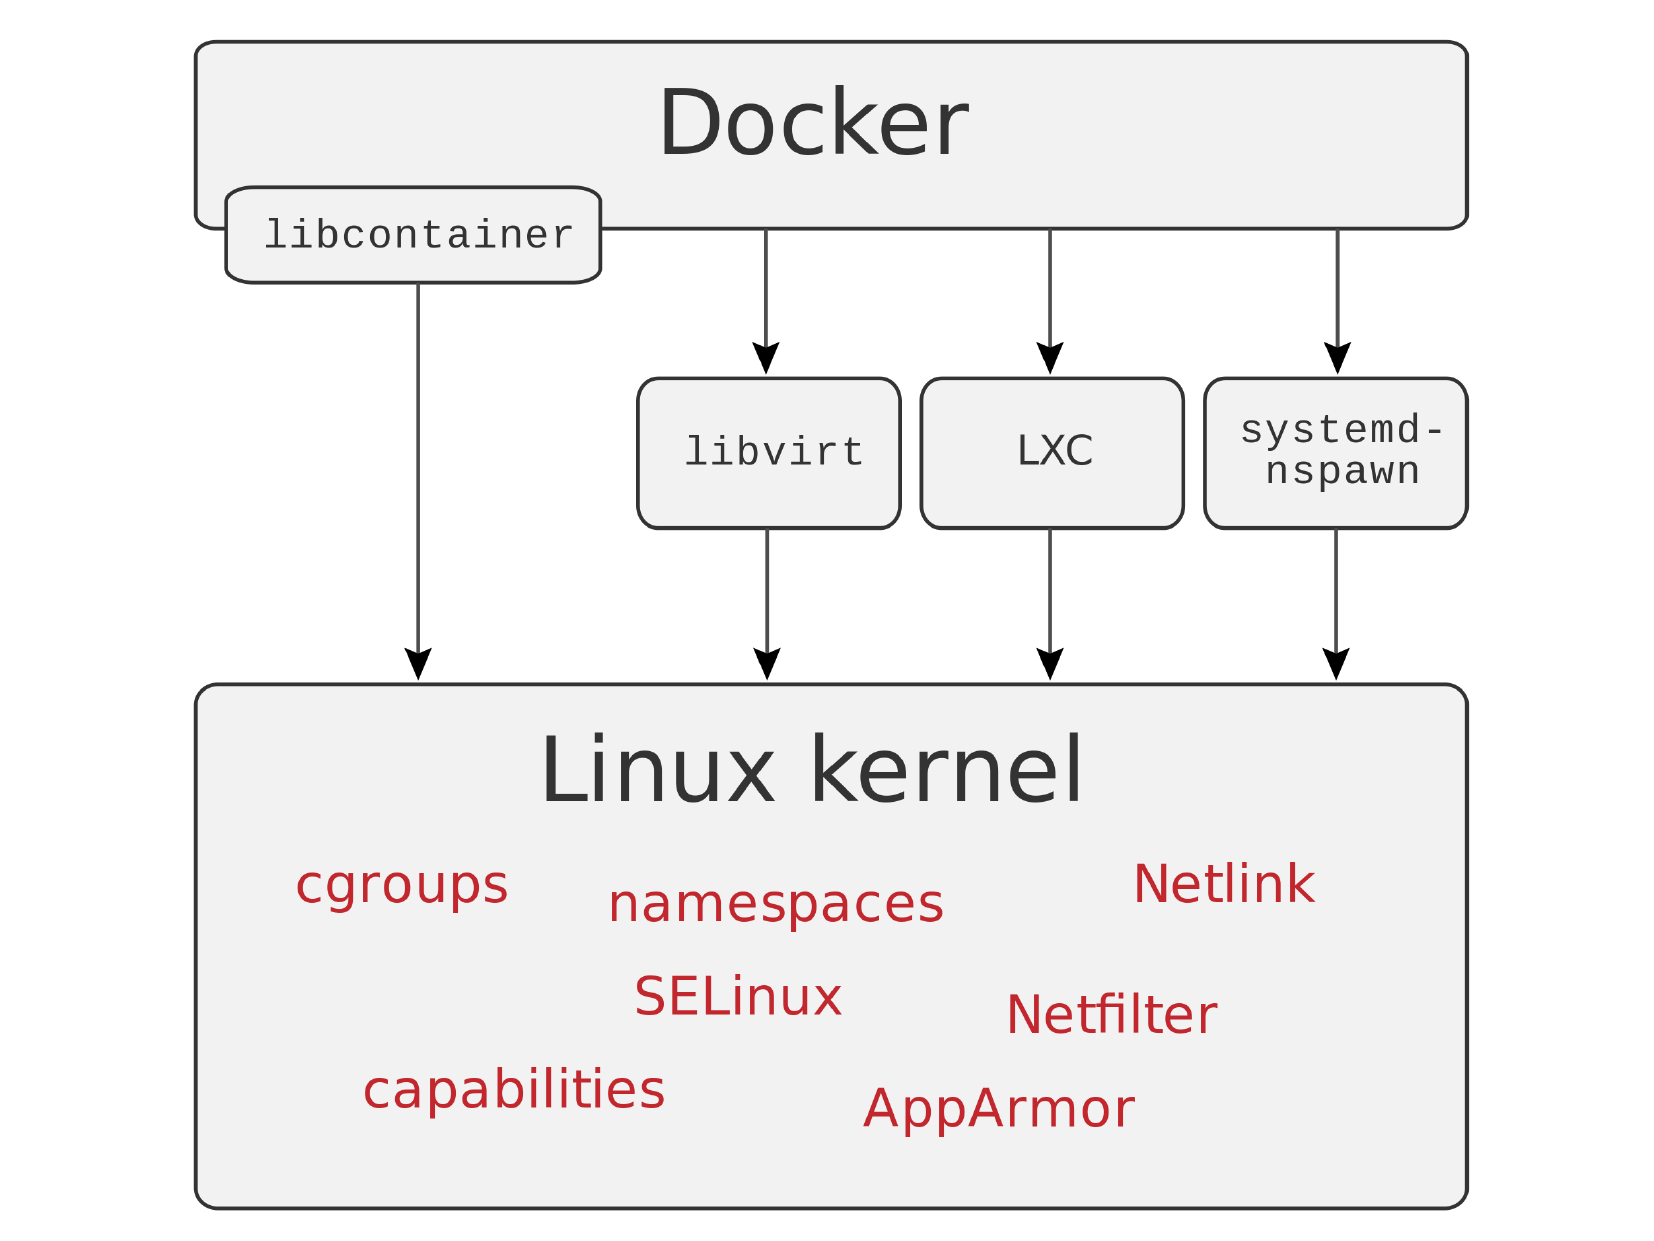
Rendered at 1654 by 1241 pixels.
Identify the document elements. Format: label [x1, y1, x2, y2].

picture [158, 4, 1504, 1241]
